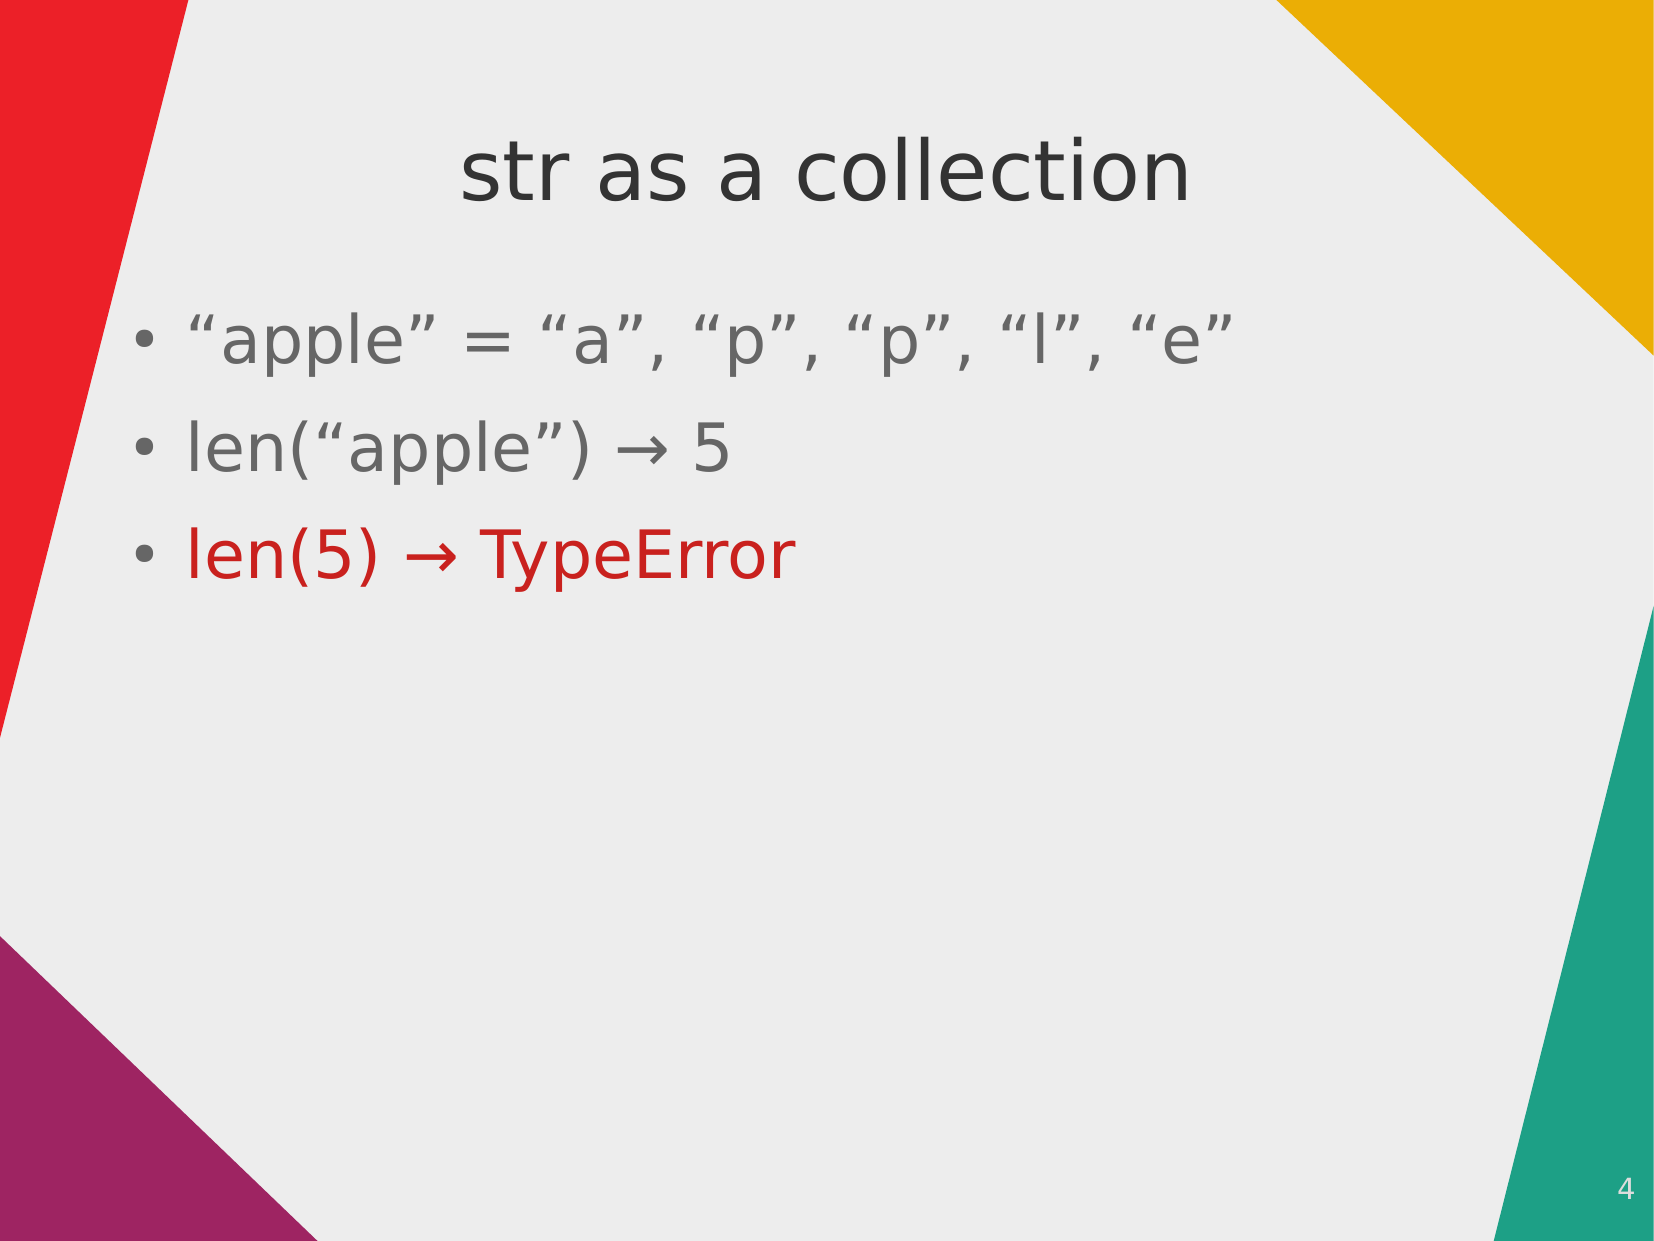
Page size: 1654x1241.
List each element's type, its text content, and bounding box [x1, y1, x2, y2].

title str as a collection [114, 73, 1539, 271]
list “apple” = “a”, “p”, “p”, “l”, “e” len(“apple”) → 5 len(5) → TypeError [114, 302, 1539, 1033]
